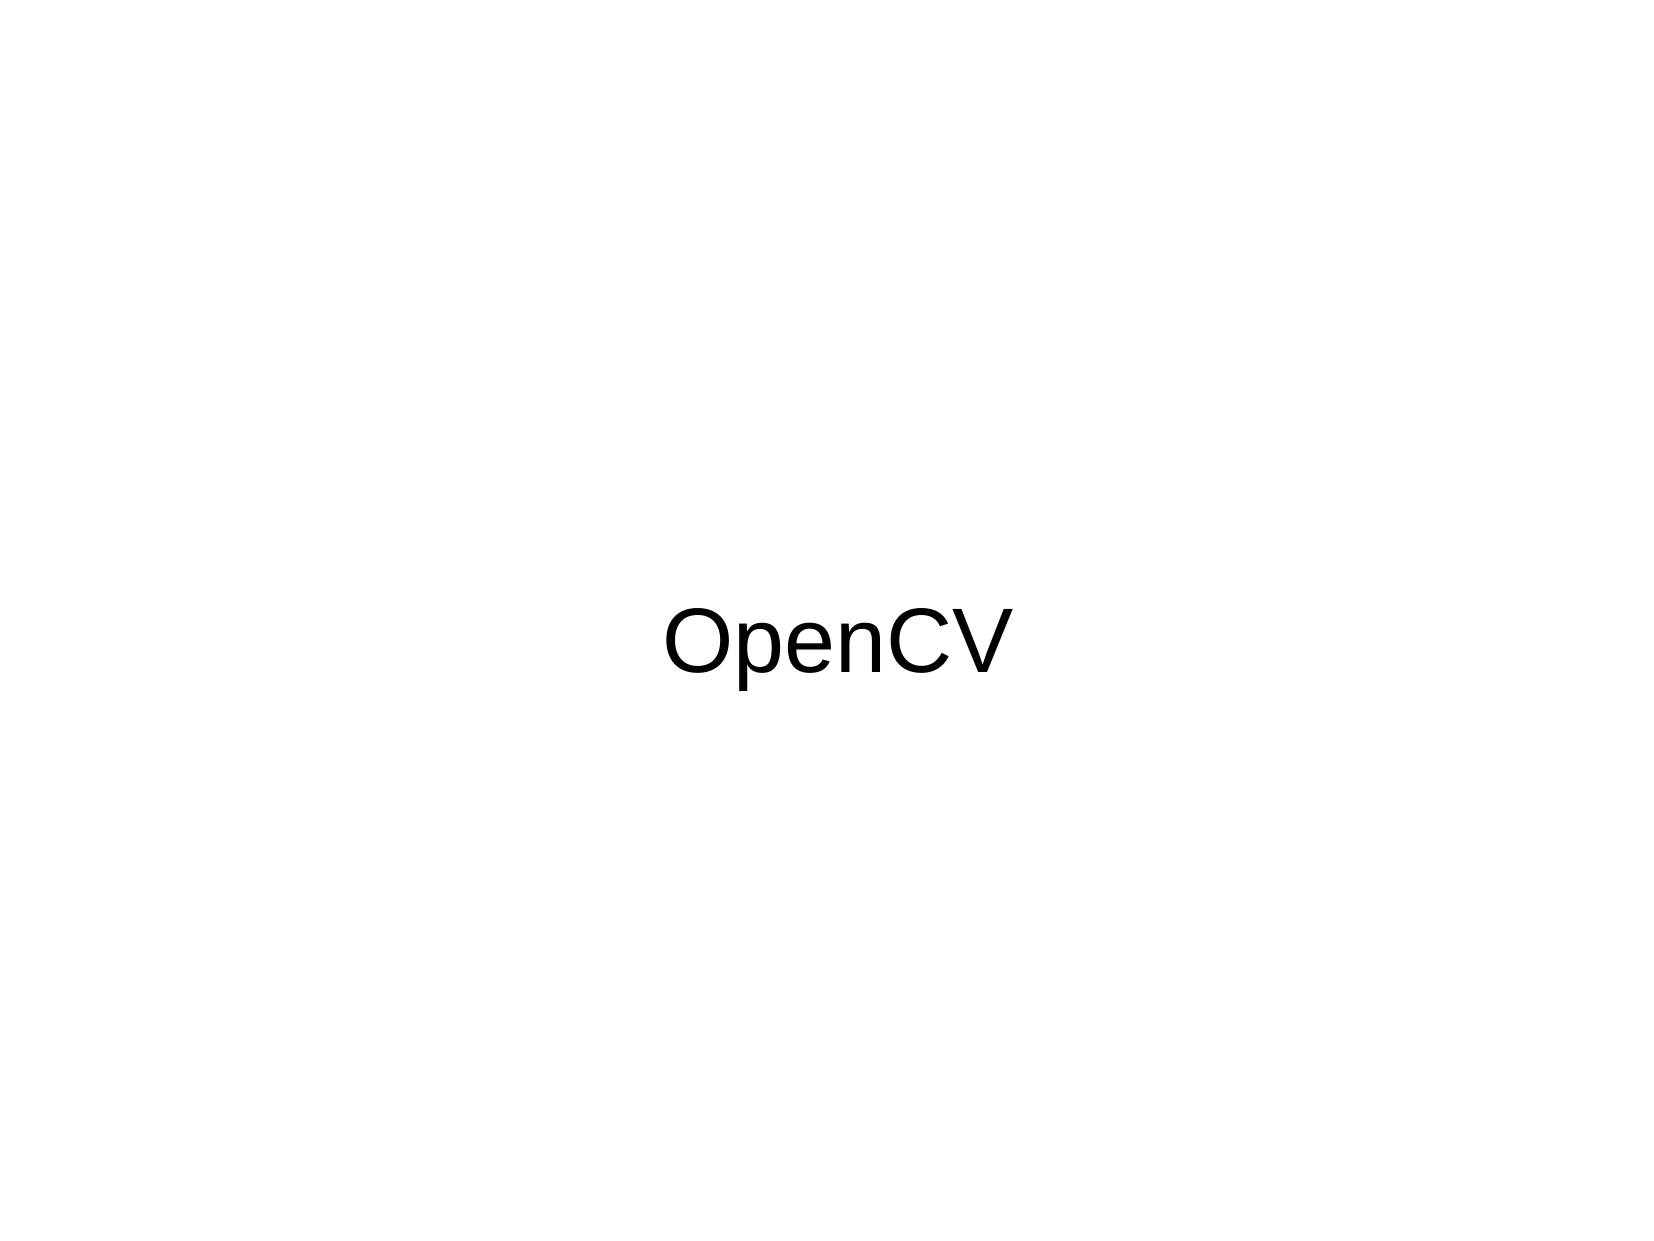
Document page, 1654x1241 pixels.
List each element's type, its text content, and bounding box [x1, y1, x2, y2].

title OpenCV [94, 537, 1583, 745]
